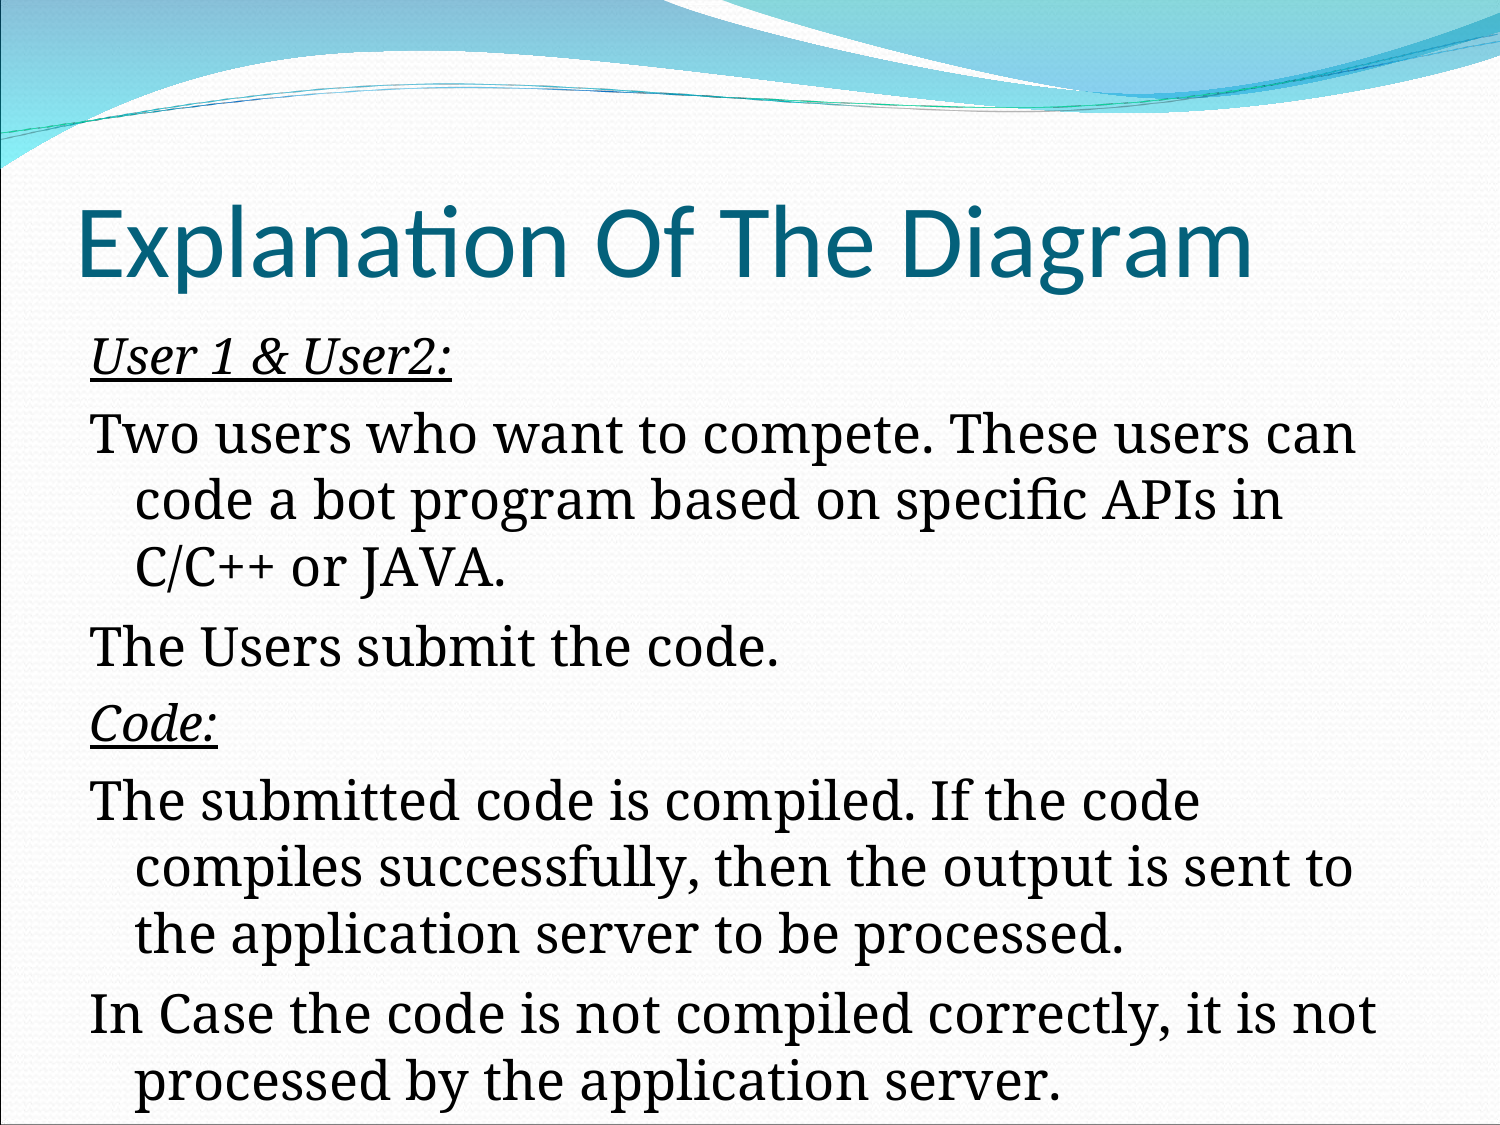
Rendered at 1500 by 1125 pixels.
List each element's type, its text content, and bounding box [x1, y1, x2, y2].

picture [0, 0, 1500, 1125]
list User 1 & User2: Two users who want to compete. These users can code a bot program based on specific APIs in C/C++ or JAVA. The Users submit the code. Code: The submitted code is compiled. If the code compiles successfully, then the output is sent to the application server to be processed. In Case the code is not compiled correctly, it is not processed by the application server. [75, 317, 1426, 1038]
title Explanation Of The Diagram [75, 52, 1426, 304]
